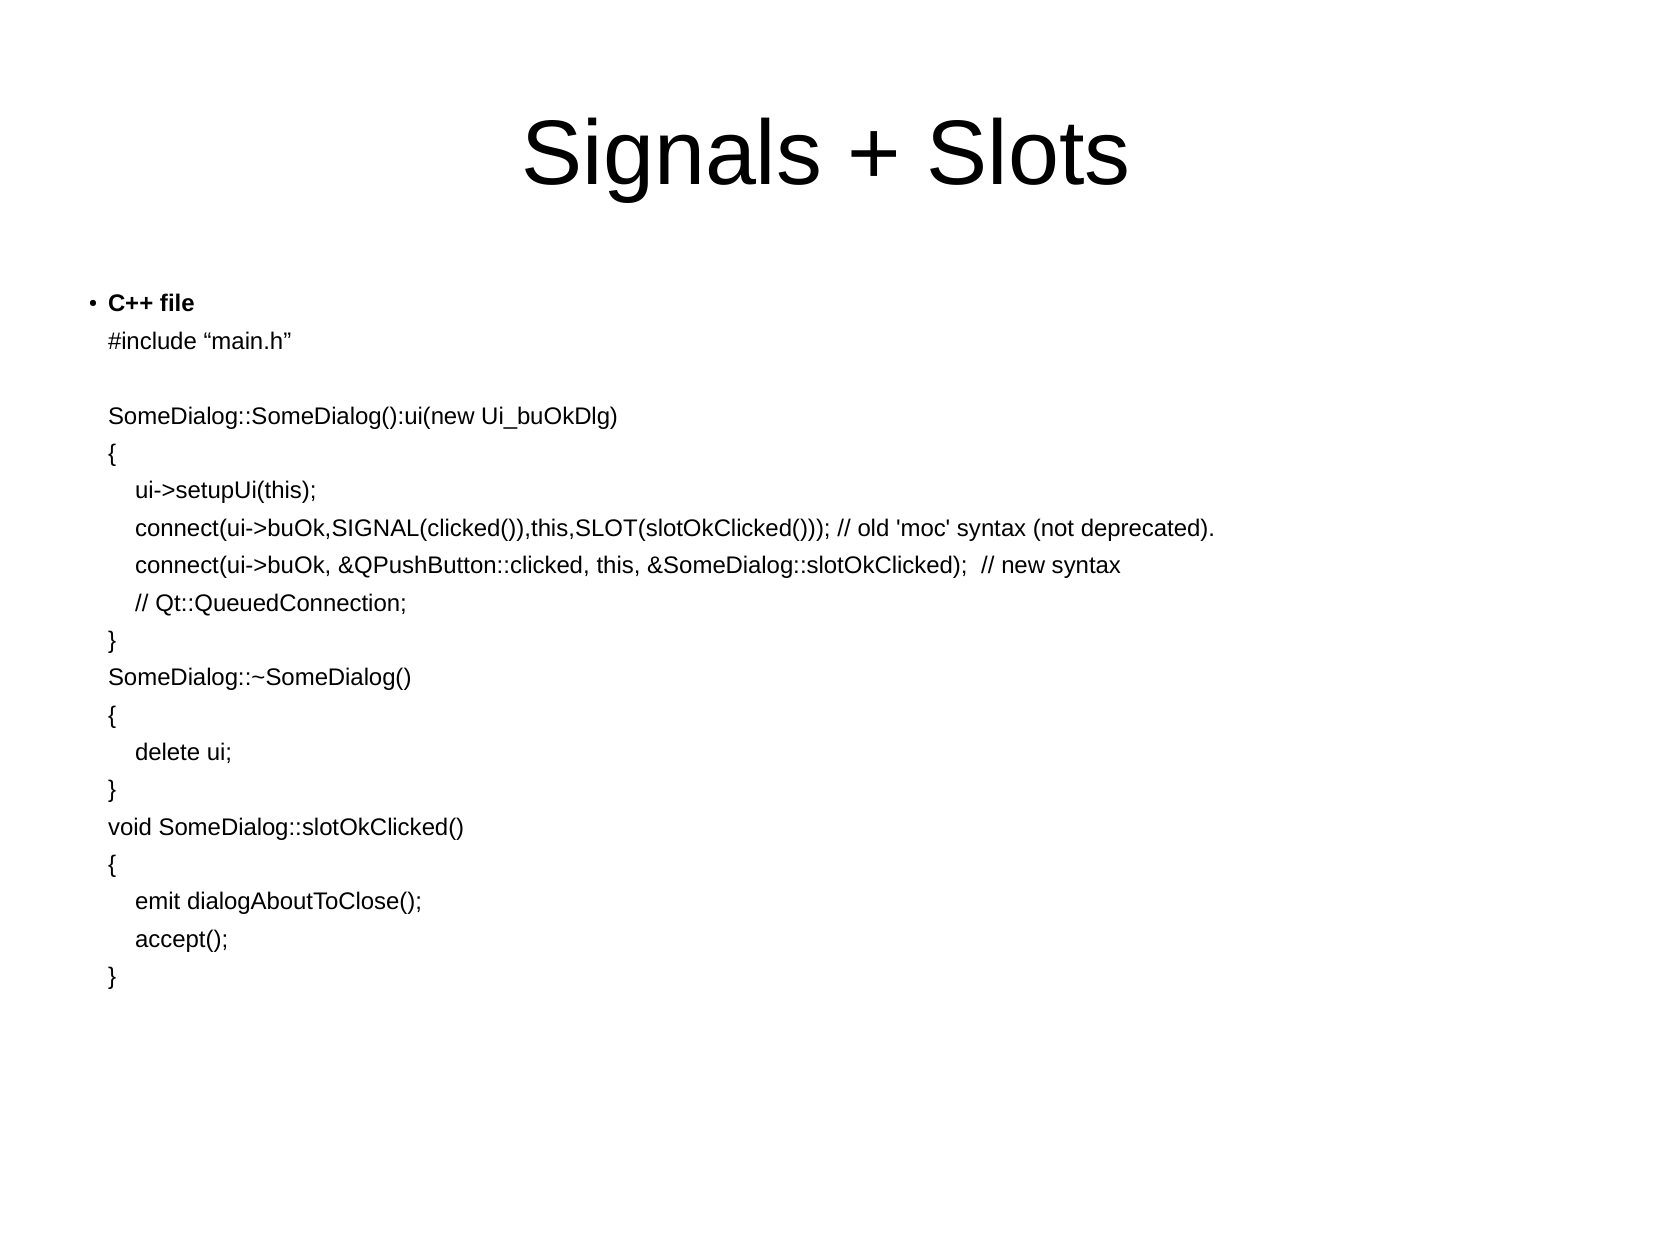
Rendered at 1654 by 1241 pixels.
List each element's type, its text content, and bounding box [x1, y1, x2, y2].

list C++ file #include “main.h” SomeDialog::SomeDialog():ui(new Ui_buOkDlg) { ui->setupUi(this); connect(ui->buOk,SIGNAL(clicked()),this,SLOT(slotOkClicked())); // old 'moc' syntax (not deprecated). connect(ui->buOk, &QPushButton::clicked, this, &SomeDialog::slotOkClicked); // new syntax // Qt::QueuedConnection; } SomeDialog::~SomeDialog() { delete ui; } void SomeDialog::slotOkClicked() { emit dialogAboutToClose(); accept(); } [82, 290, 1571, 1010]
title Signals + Slots [82, 49, 1571, 257]
